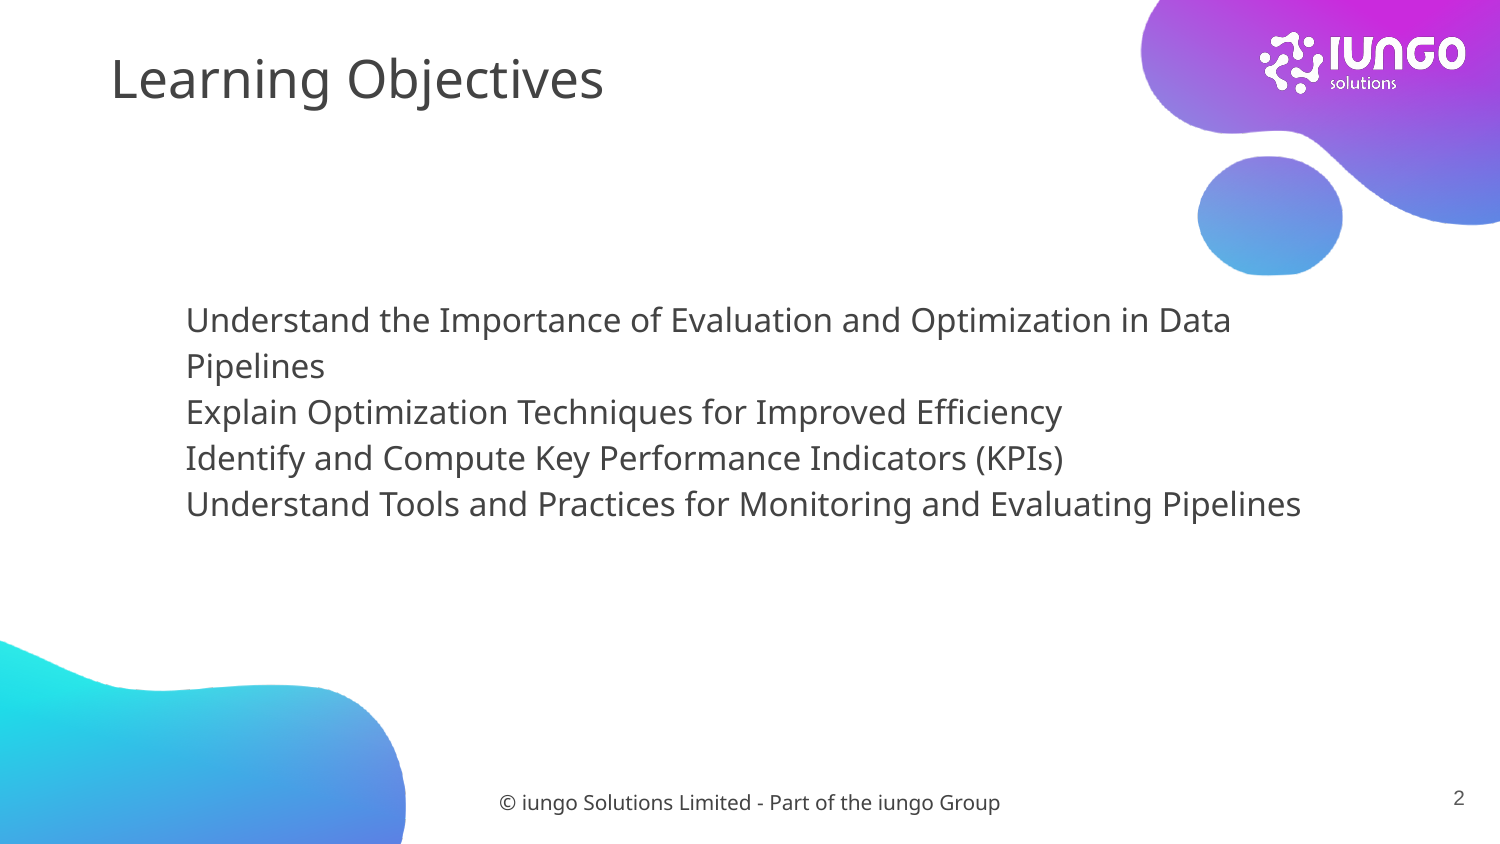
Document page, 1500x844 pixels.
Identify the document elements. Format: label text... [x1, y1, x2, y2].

picture [0, 0, 1500, 844]
slide_number <number> [1389, 764, 1480, 830]
list Understand the Importance of Evaluation and Optimization in Data Pipelines Explain Optimization Techniques for Improved Efficiency Identify and Compute Key Performance Indicators (KPIs) Understand Tools and Practices for Monitoring and Evaluating Pipelines [95, 278, 1390, 762]
title Learning Objectives [95, 30, 924, 125]
